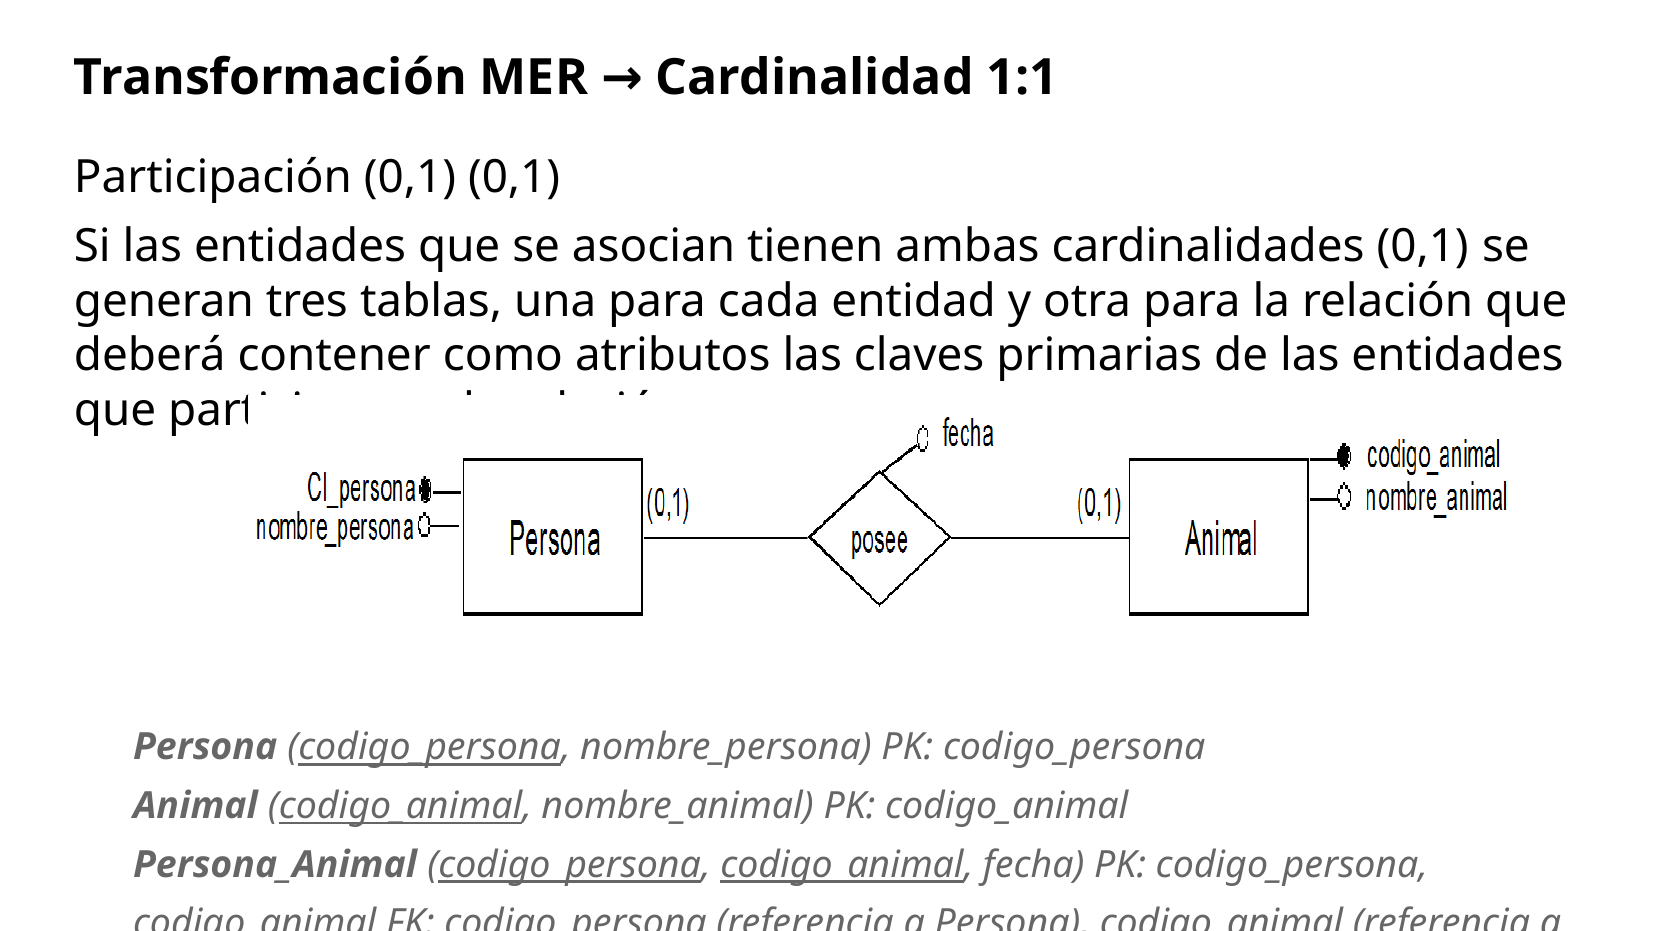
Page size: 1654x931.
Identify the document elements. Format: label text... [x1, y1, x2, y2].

picture [248, 395, 1512, 634]
text_box Transformación MER → Cardinalidad 1:1 Participación (0,1) (0,1) Si las entidades que se asocian tienen ambas cardinalidades (0,1) se generan tres tablas, una para cada entidad y otra para la relación que deberá contener como atributos las claves primarias de las entidades que participan en la relación. Persona (codigo_persona, nombre_persona) PK: codigo_persona Animal (codigo_animal, nombre_animal) PK: codigo_animal Persona_Animal (codigo_persona, codigo_animal, fecha) PK: codigo_persona, codigo_animal FK: codigo_persona (referencia a Persona), codigo_animal (referencia a Animal) [59, 37, 1646, 815]
